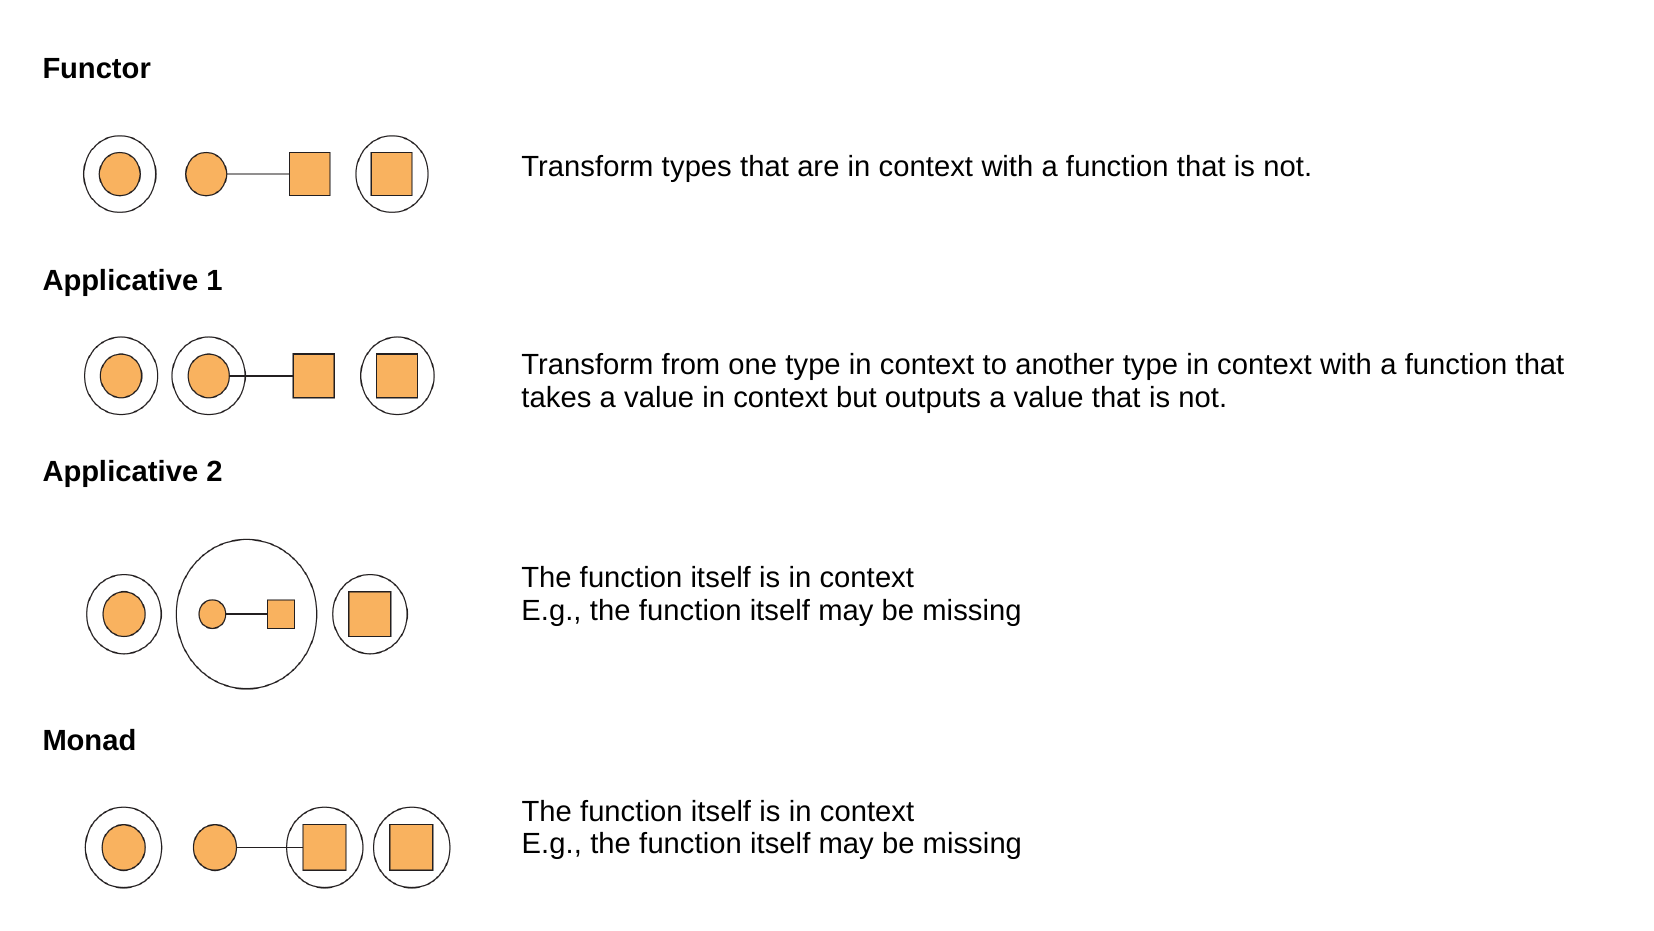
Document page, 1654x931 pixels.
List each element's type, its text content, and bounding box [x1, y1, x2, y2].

text_box The function itself is in context E.g., the function itself may be missing [506, 553, 1613, 650]
text_box The function itself is in context E.g., the function itself may be missing [506, 787, 1613, 884]
picture [77, 126, 437, 222]
text_box Applicative 1 [27, 256, 267, 314]
text_box Monad [27, 716, 267, 774]
text_box Applicative 2 [27, 447, 267, 505]
text_box Functor [27, 44, 185, 102]
text_box Transform types that are in context with a function that is not. [506, 142, 1439, 200]
picture [77, 327, 439, 423]
text_box Transform from one type in context to another type in context with a function that takes a value in context but outputs a value that is not. [506, 340, 1613, 438]
picture [77, 793, 461, 901]
picture [77, 530, 426, 696]
